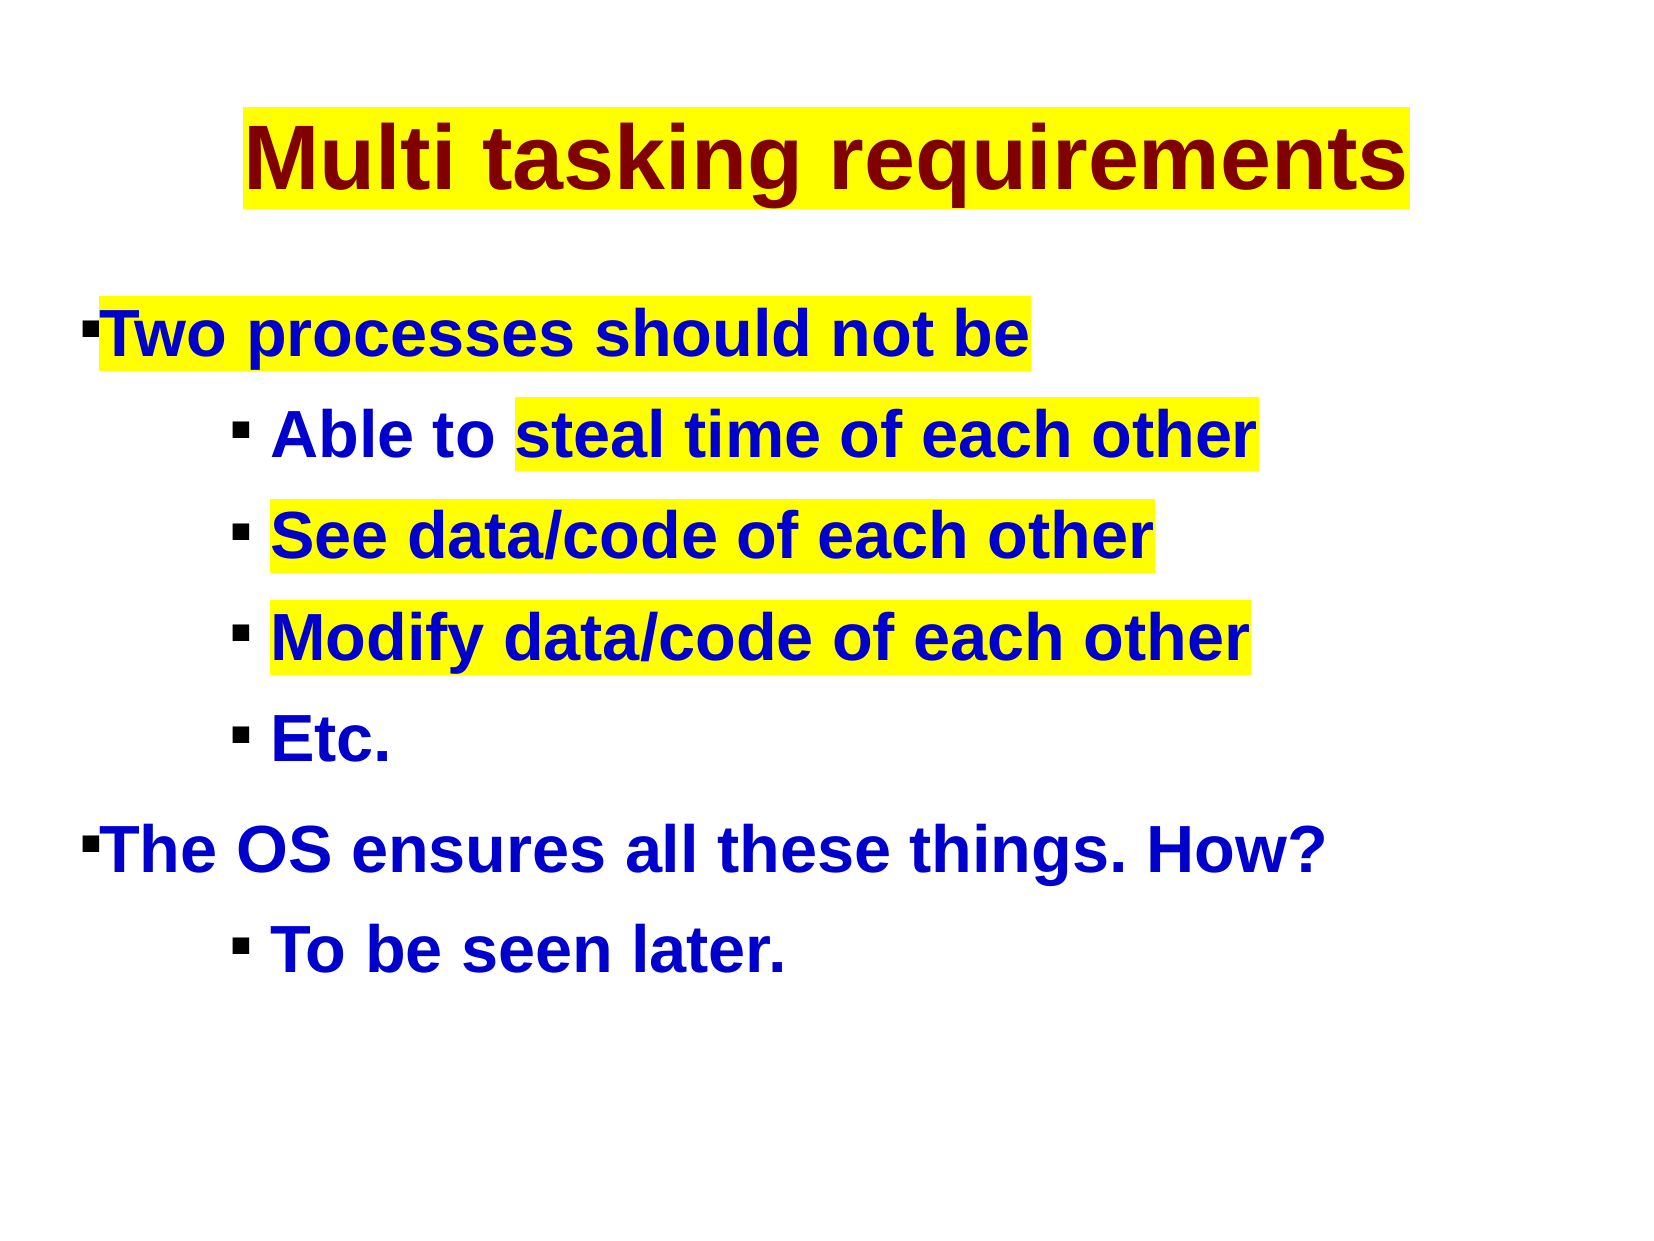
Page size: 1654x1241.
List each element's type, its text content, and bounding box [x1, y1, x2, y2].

title Multi tasking requirements [82, 49, 1571, 257]
list Two processes should not be Able to steal time of each other See data/code of each other Modify data/code of each other Etc. The OS ensures all these things. How? To be seen later. [82, 290, 1571, 1010]
